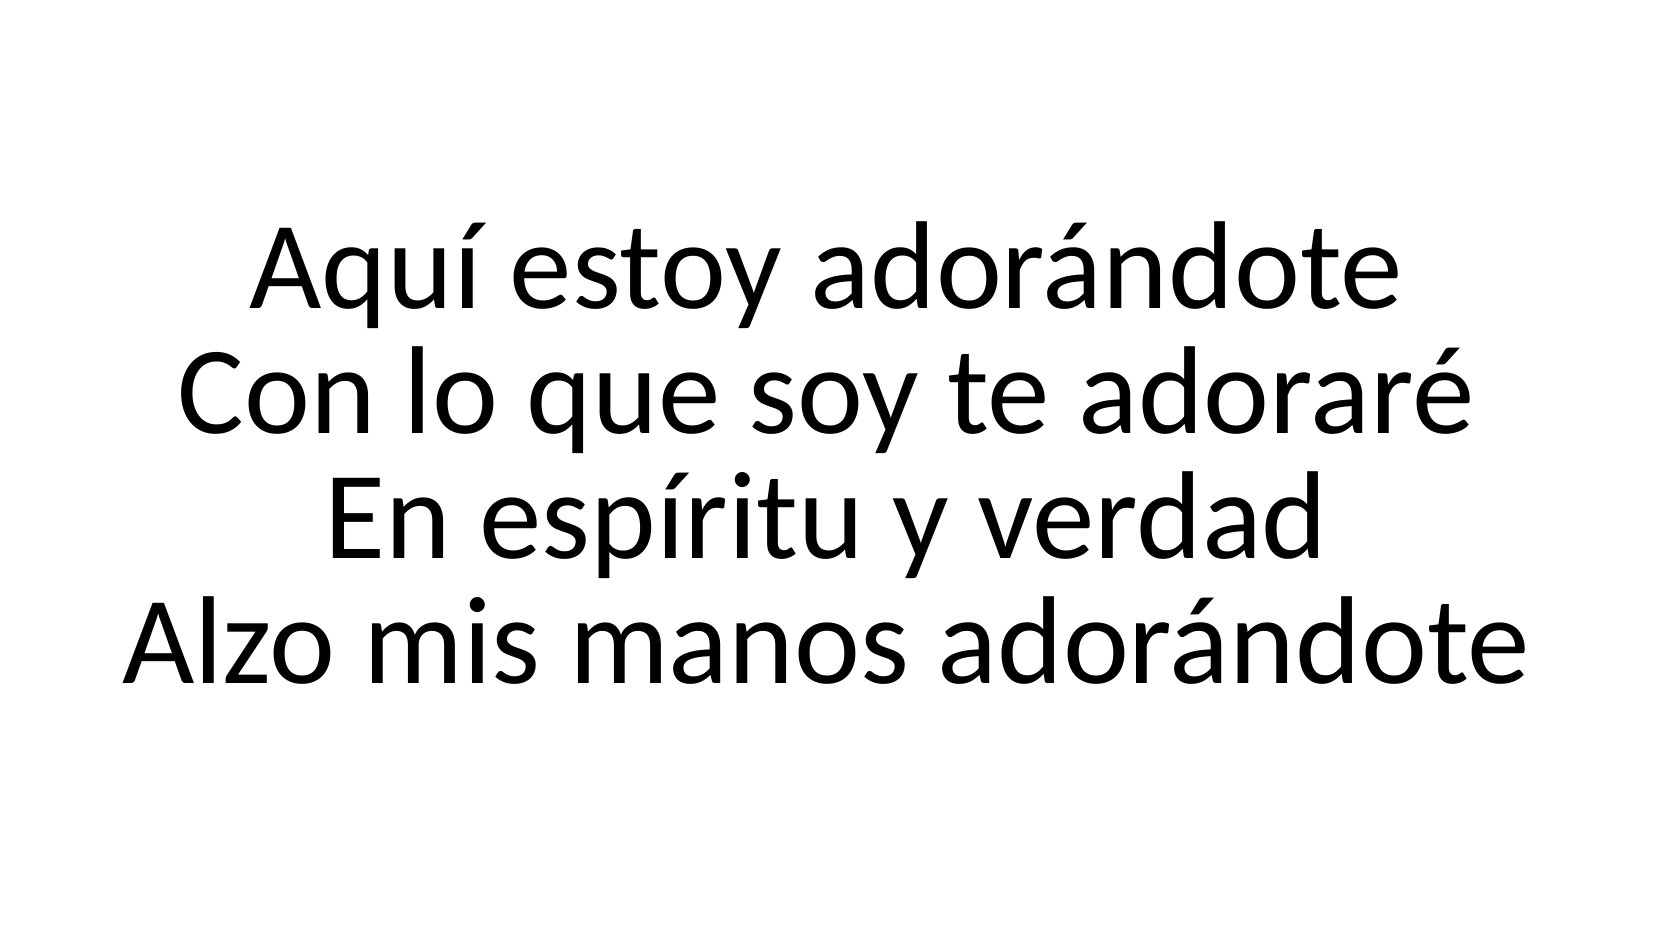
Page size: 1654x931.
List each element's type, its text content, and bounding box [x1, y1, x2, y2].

title Aquí estoy adorándote Con lo que soy te adoraré En espíritu y verdad Alzo mis manos adorándote [0, 0, 1654, 931]
